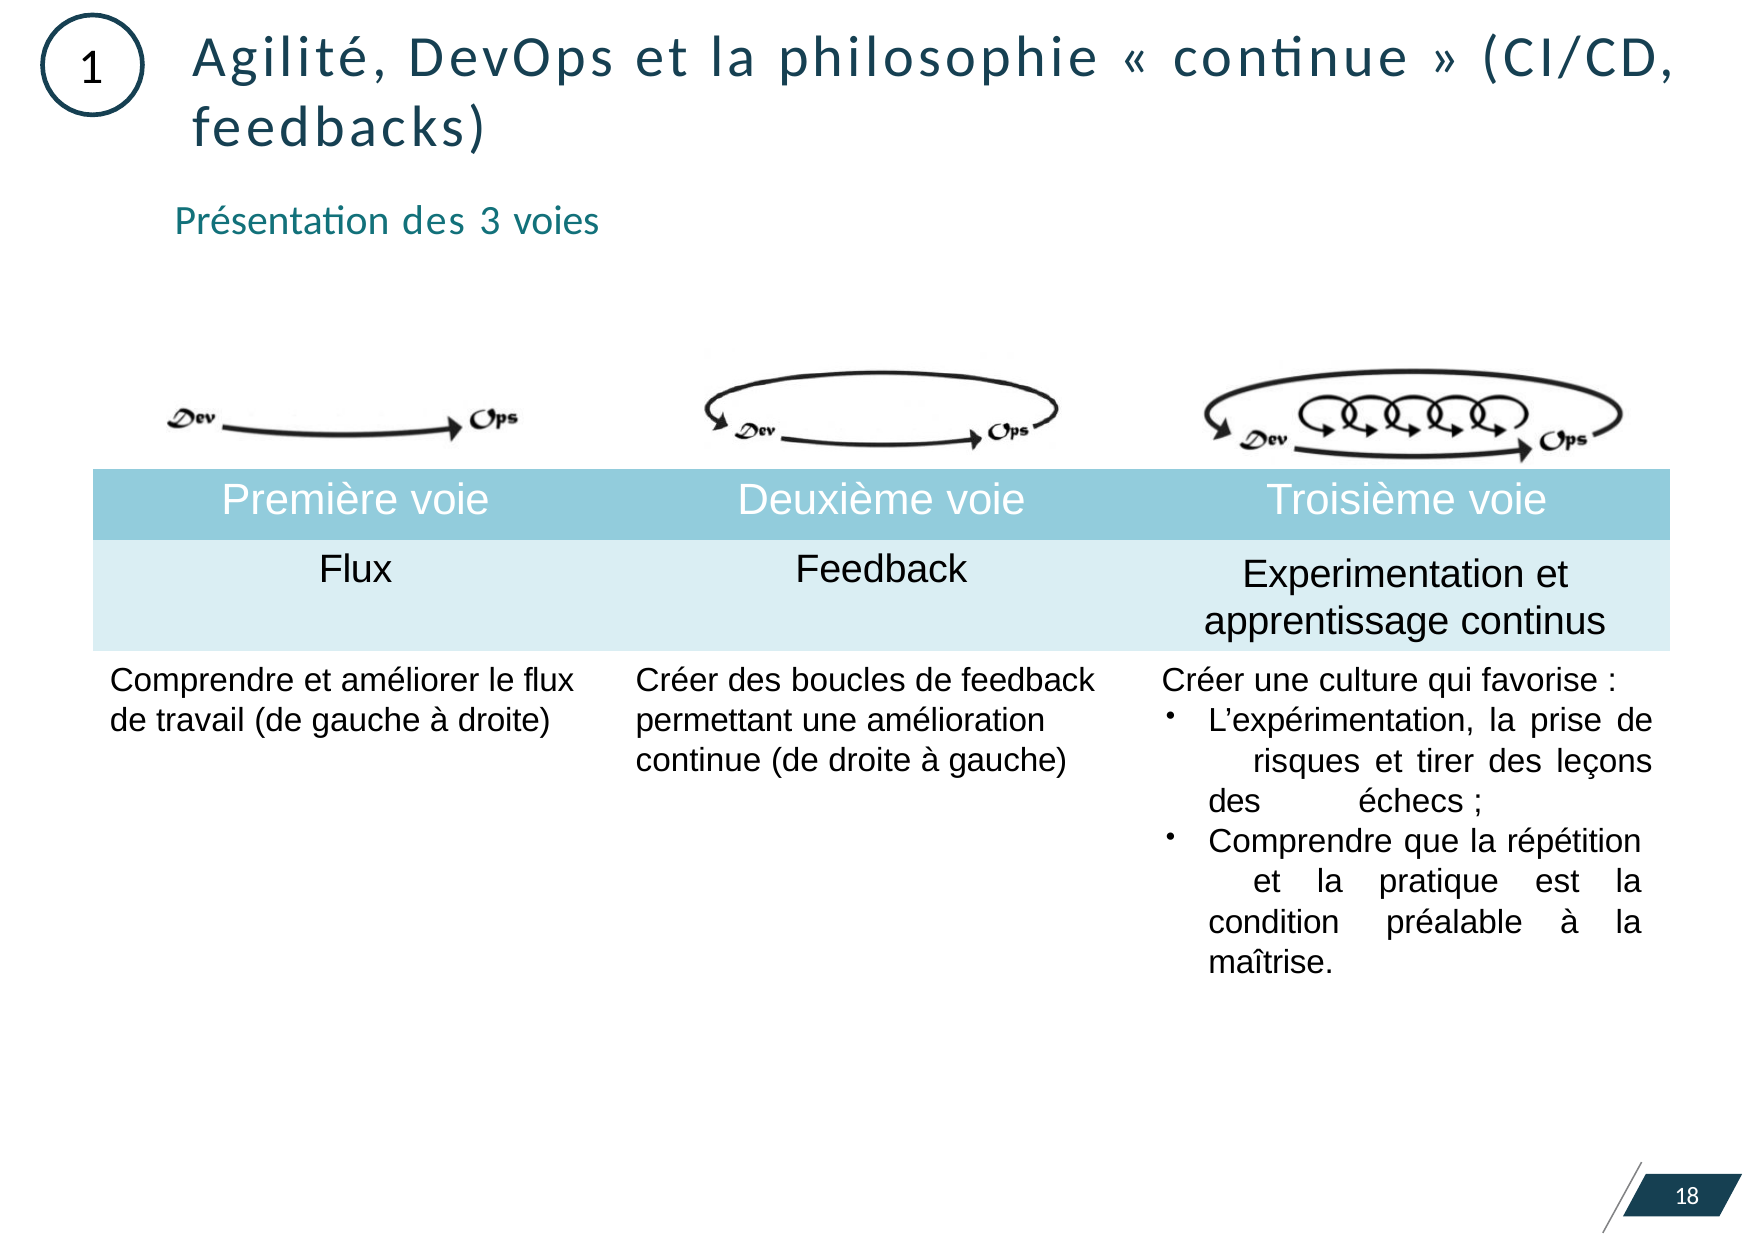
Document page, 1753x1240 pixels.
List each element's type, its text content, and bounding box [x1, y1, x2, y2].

table_cell Feedback [614, 540, 1115, 651]
table_header Deuxième voie [614, 469, 1115, 540]
slide_number <number> [1661, 1177, 1718, 1240]
text_box Créer des boucles de feedback permettant une amélioration continue (de droite à gauche) [633, 656, 1100, 779]
text_box Créer une culture qui favorise : [1159, 656, 1620, 699]
picture [1202, 360, 1631, 465]
text_box Présentation des 3 voies [172, 190, 851, 243]
picture [704, 348, 1062, 455]
title Agilité, DevOps et la philosophie « continue » (CI/CD, feedbacks) [172, 16, 1701, 226]
text_box L’expérimentation, la prise de risques et tirer des leçons des échecs ; Comprendre que la répétition et la pratique est la condition préalable à la maîtrise. [1163, 696, 1654, 981]
text_box 1 [76, 31, 109, 94]
table_header Troisième voie [1115, 469, 1670, 540]
table_cell Flux [93, 540, 614, 651]
text_box Comprendre et améliorer le flux de travail (de gauche à droite) [107, 656, 579, 739]
table_cell Experimentation et apprentissage continus [1115, 540, 1670, 651]
picture [166, 400, 524, 449]
table_header Première voie [93, 469, 614, 540]
